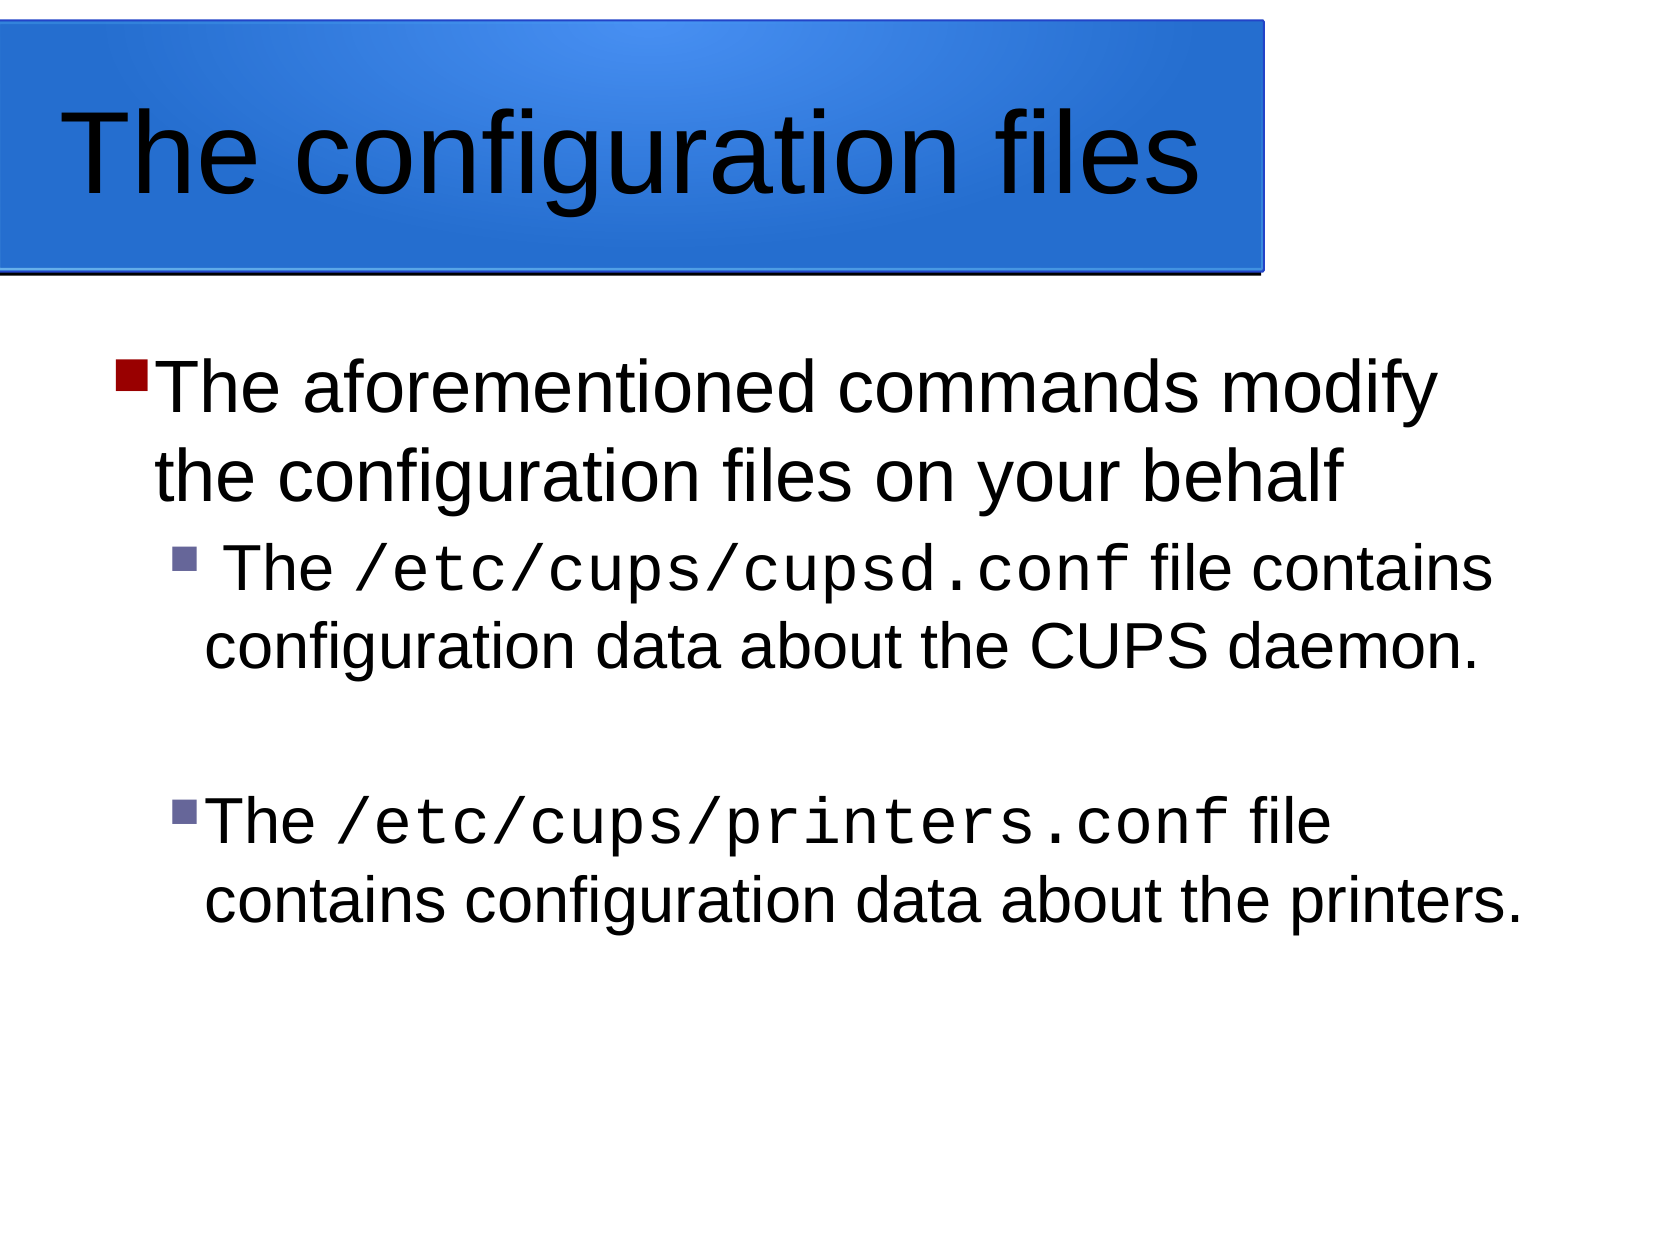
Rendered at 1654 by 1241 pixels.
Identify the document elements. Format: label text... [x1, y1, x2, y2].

list The aforementioned commands modify the configuration files on your behalf The /etc/cups/cupsd.conf file contains configuration data about the CUPS daemon. The /etc/cups/printers.conf file contains configuration data about the printers. [96, 330, 1571, 1061]
title The configuration files [45, 18, 1520, 226]
